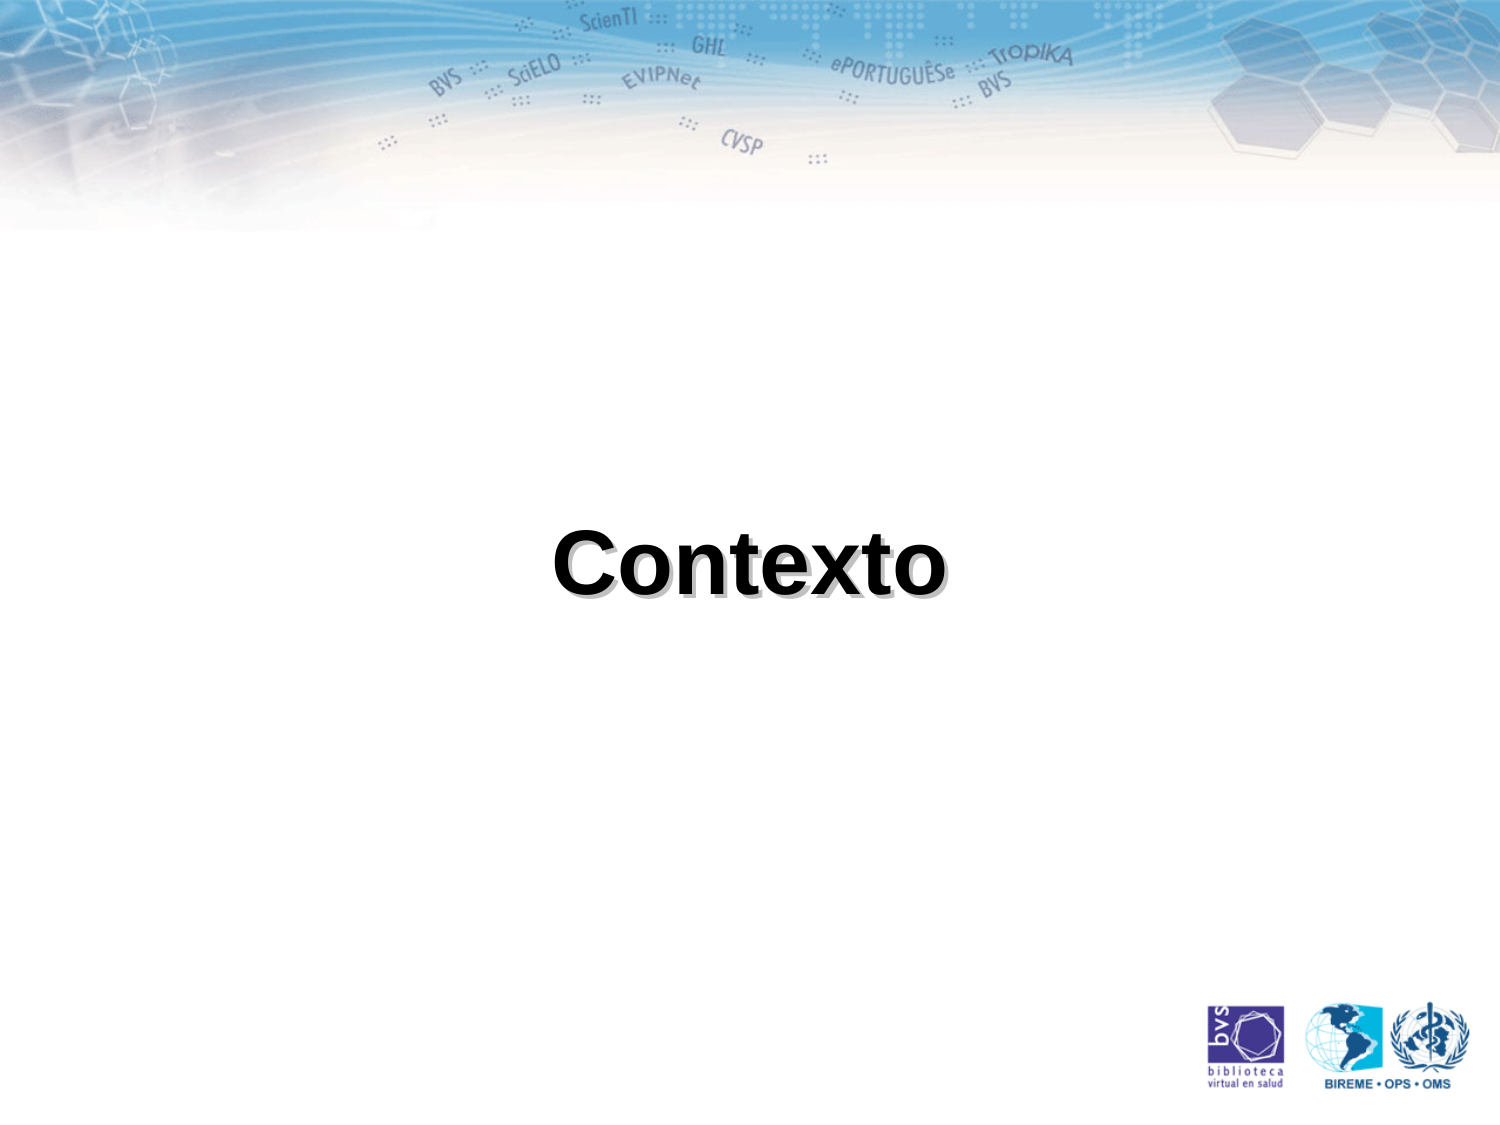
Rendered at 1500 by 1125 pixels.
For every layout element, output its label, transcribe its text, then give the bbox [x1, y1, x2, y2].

picture [0, 657, 1500, 1125]
title Contexto [0, 468, 1500, 657]
picture [0, 0, 1500, 468]
